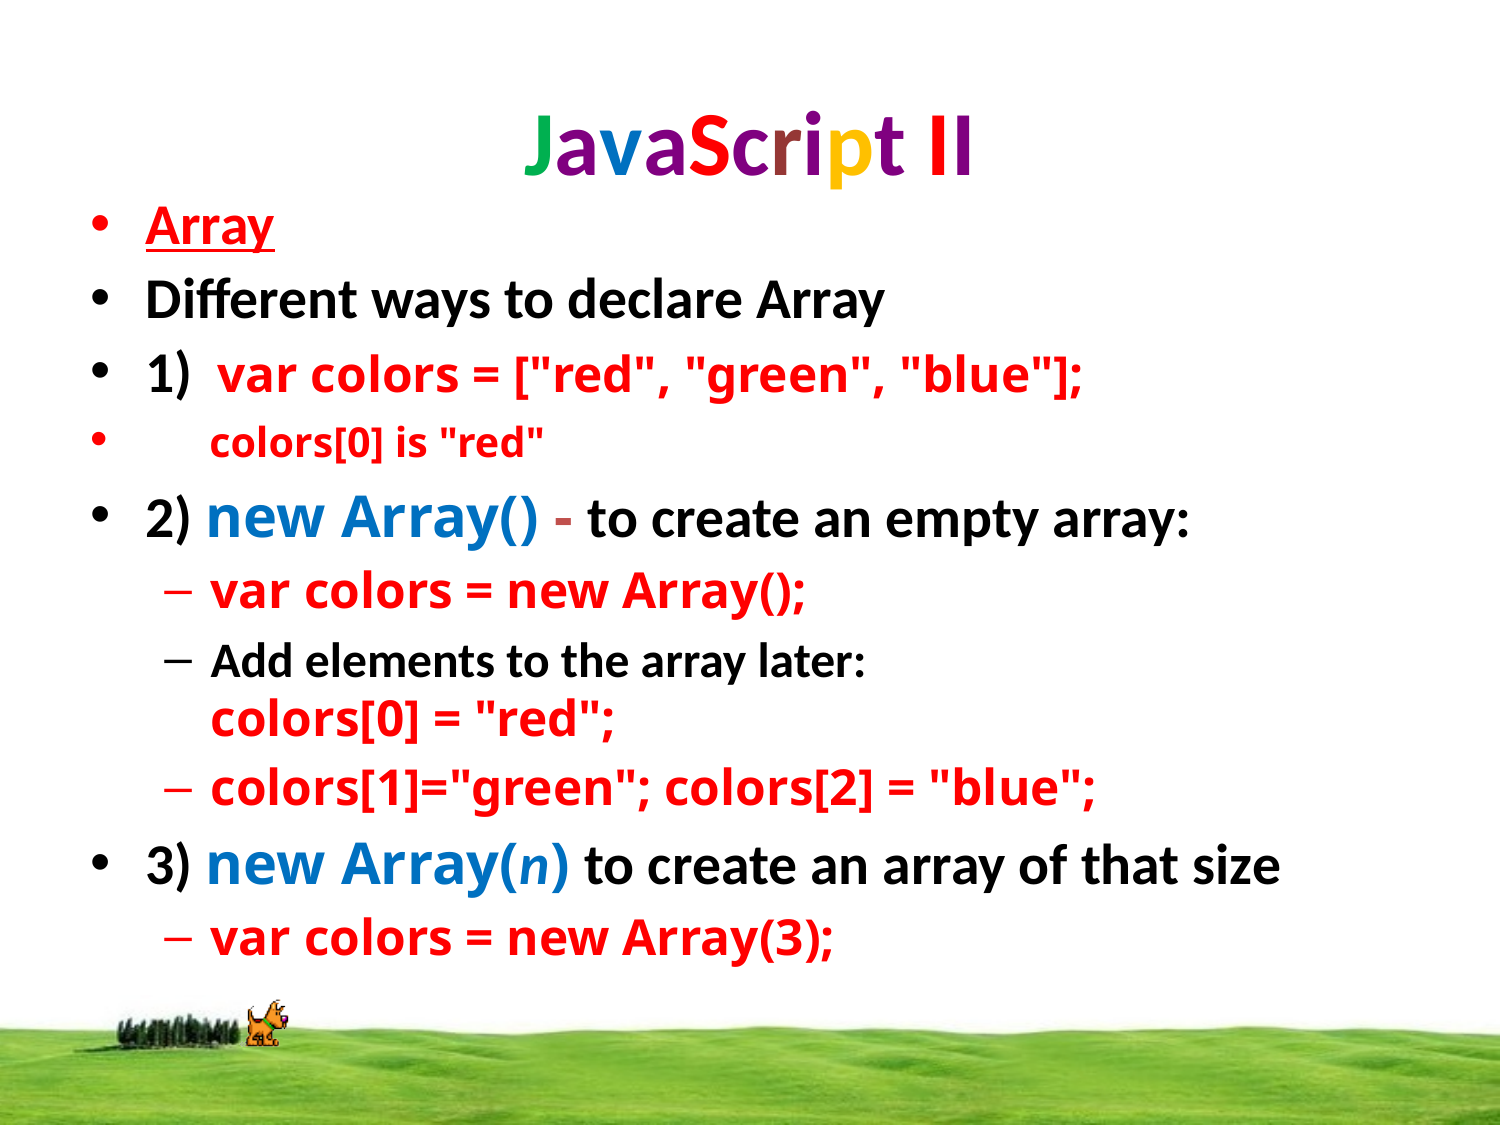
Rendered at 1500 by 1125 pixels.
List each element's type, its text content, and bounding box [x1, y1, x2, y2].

title JavaScript II [75, 45, 1425, 233]
picture [0, 995, 1500, 1125]
list Array Different ways to declare Array 1) var colors = ["red", "green", "blue"]; colors[0] is "red" 2) new Array() - to create an empty array: var colors = new Array(); Add elements to the array later: colors[0] = "red"; colors[1]="green"; colors[2] = "blue"; 3) new Array(n) to create an array of that size var colors = new Array(3); [75, 187, 1338, 975]
